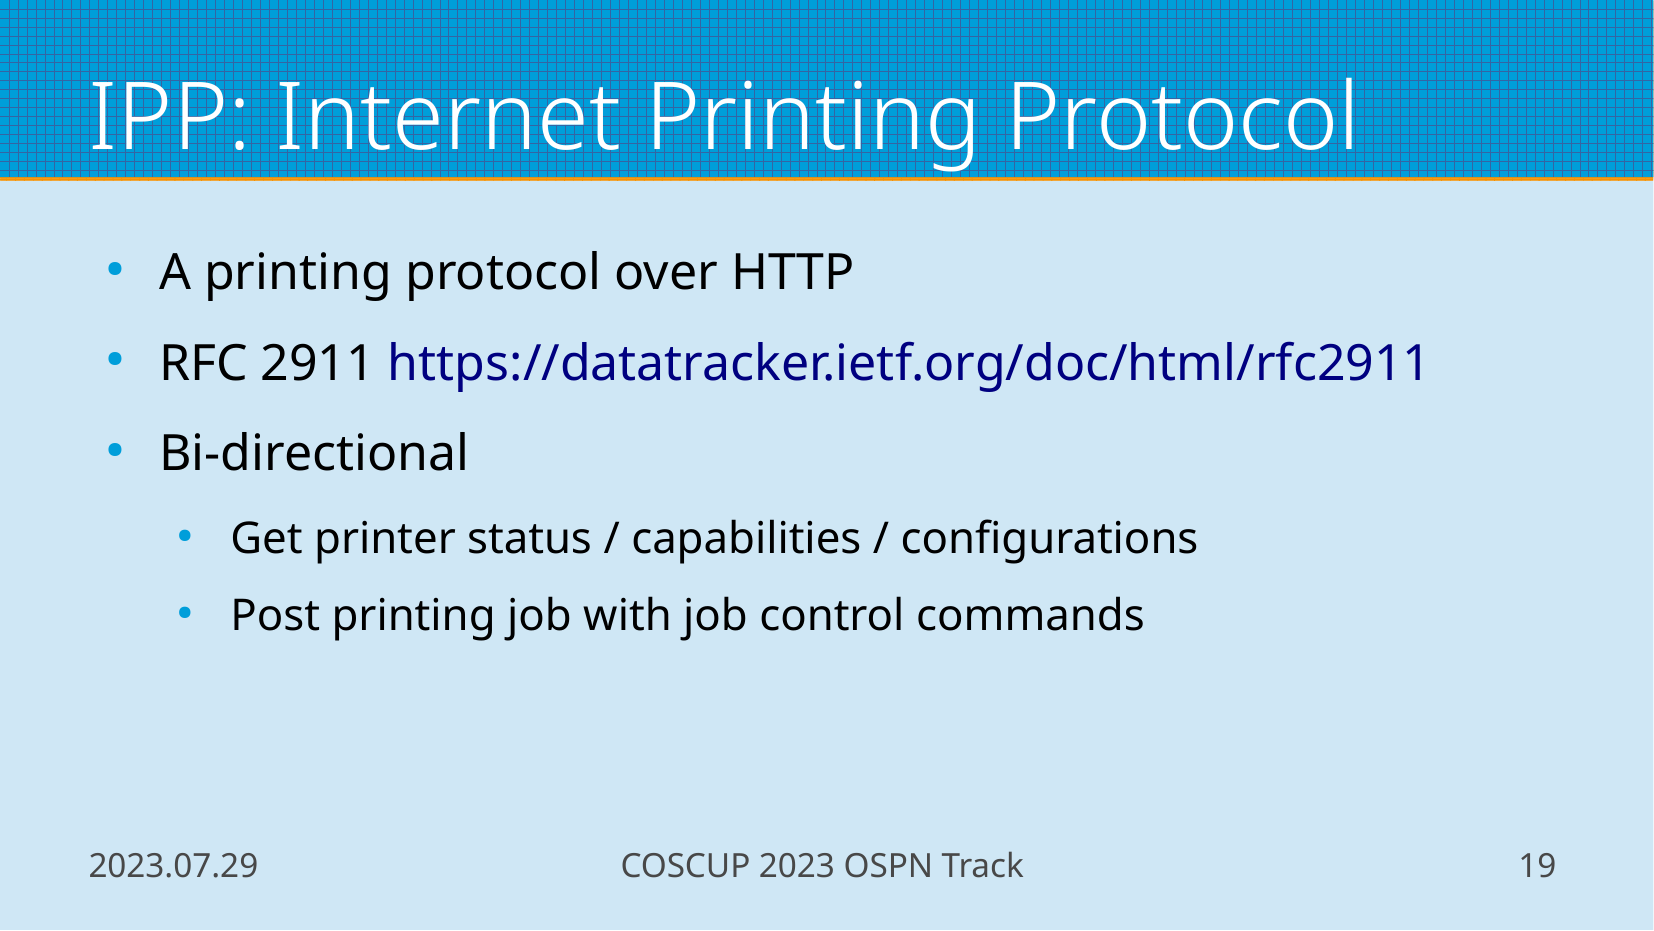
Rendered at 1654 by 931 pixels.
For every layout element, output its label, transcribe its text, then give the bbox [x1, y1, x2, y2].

title IPP: Internet Printing Protocol [88, 14, 1565, 178]
list A printing protocol over HTTP RFC 2911 https://datatracker.ietf.org/doc/html/rfc2911 Bi-directional Get printer status / capabilities / configurations Post printing job with job control commands [88, 236, 1565, 813]
